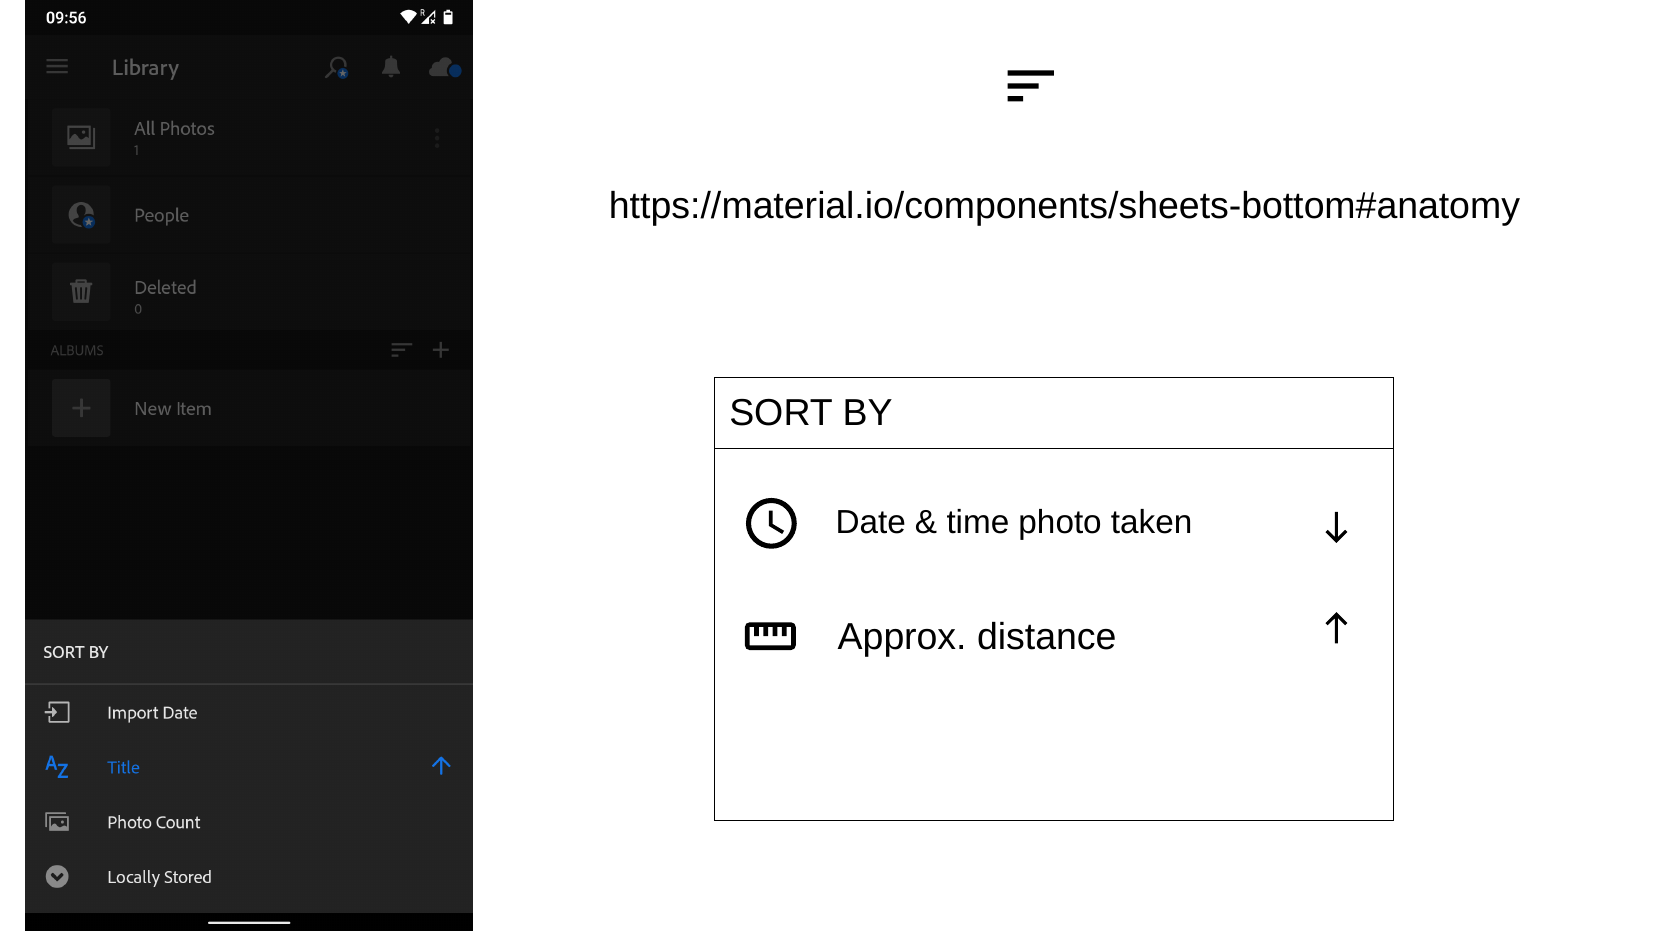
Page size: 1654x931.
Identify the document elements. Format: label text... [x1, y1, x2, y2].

picture [739, 491, 804, 556]
text_box SORT BY [715, 383, 908, 441]
picture [25, 0, 473, 931]
picture [1316, 608, 1356, 648]
text_box Approx. distance [822, 608, 1132, 666]
text_box Date & time photo taken [820, 496, 1208, 585]
text_box https://material.io/components/sheets-bottom#anatomy [594, 177, 1536, 235]
picture [1316, 507, 1356, 547]
picture [741, 607, 800, 666]
picture [998, 53, 1063, 119]
